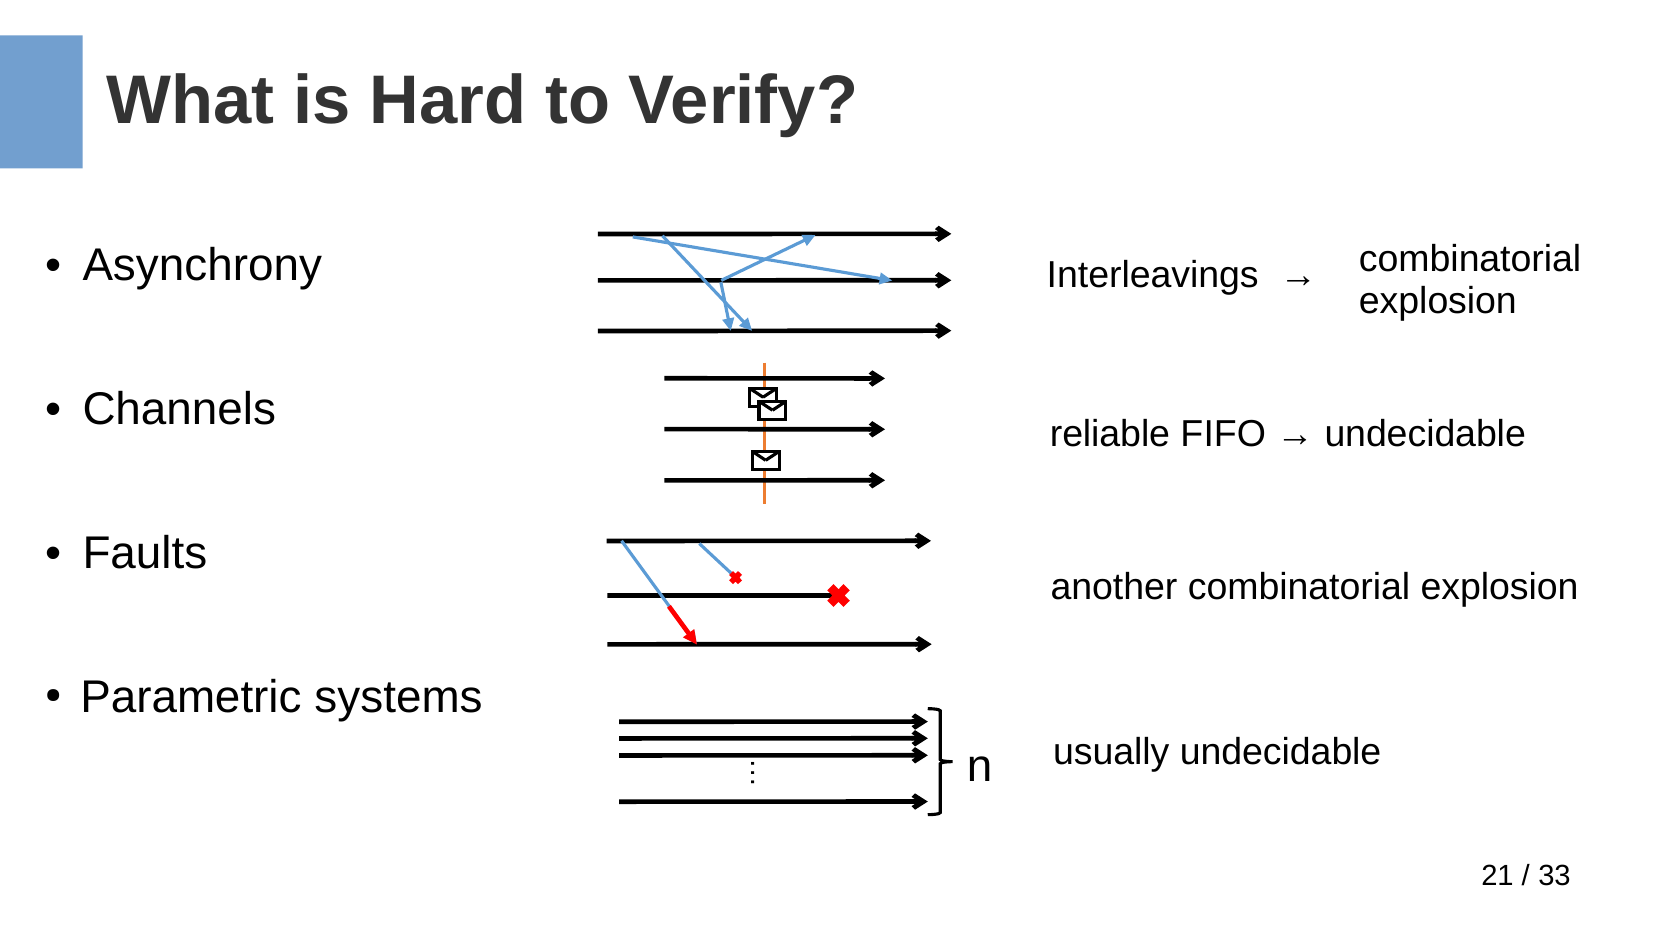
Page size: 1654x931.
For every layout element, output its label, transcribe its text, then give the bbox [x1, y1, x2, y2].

text_box [730, 572, 741, 583]
text_box usually undecidable [1038, 723, 1396, 781]
text_box [757, 451, 775, 457]
text_box reliable FIFO → undecidable [1035, 405, 1548, 462]
text_box n [952, 728, 1008, 799]
text_box [749, 391, 786, 420]
text_box combinatorial explosion [1344, 230, 1596, 330]
text_box [828, 585, 849, 606]
text_box another combinatorial explosion [1035, 558, 1594, 616]
text_box Interleavings → [1031, 246, 1337, 304]
text_box [752, 454, 780, 470]
text_box [754, 388, 772, 394]
title What is Hard to Verify? [106, 21, 1595, 178]
text_box … [742, 751, 796, 790]
text_box Asynchrony Channels Faults Parametric systems [30, 231, 541, 857]
